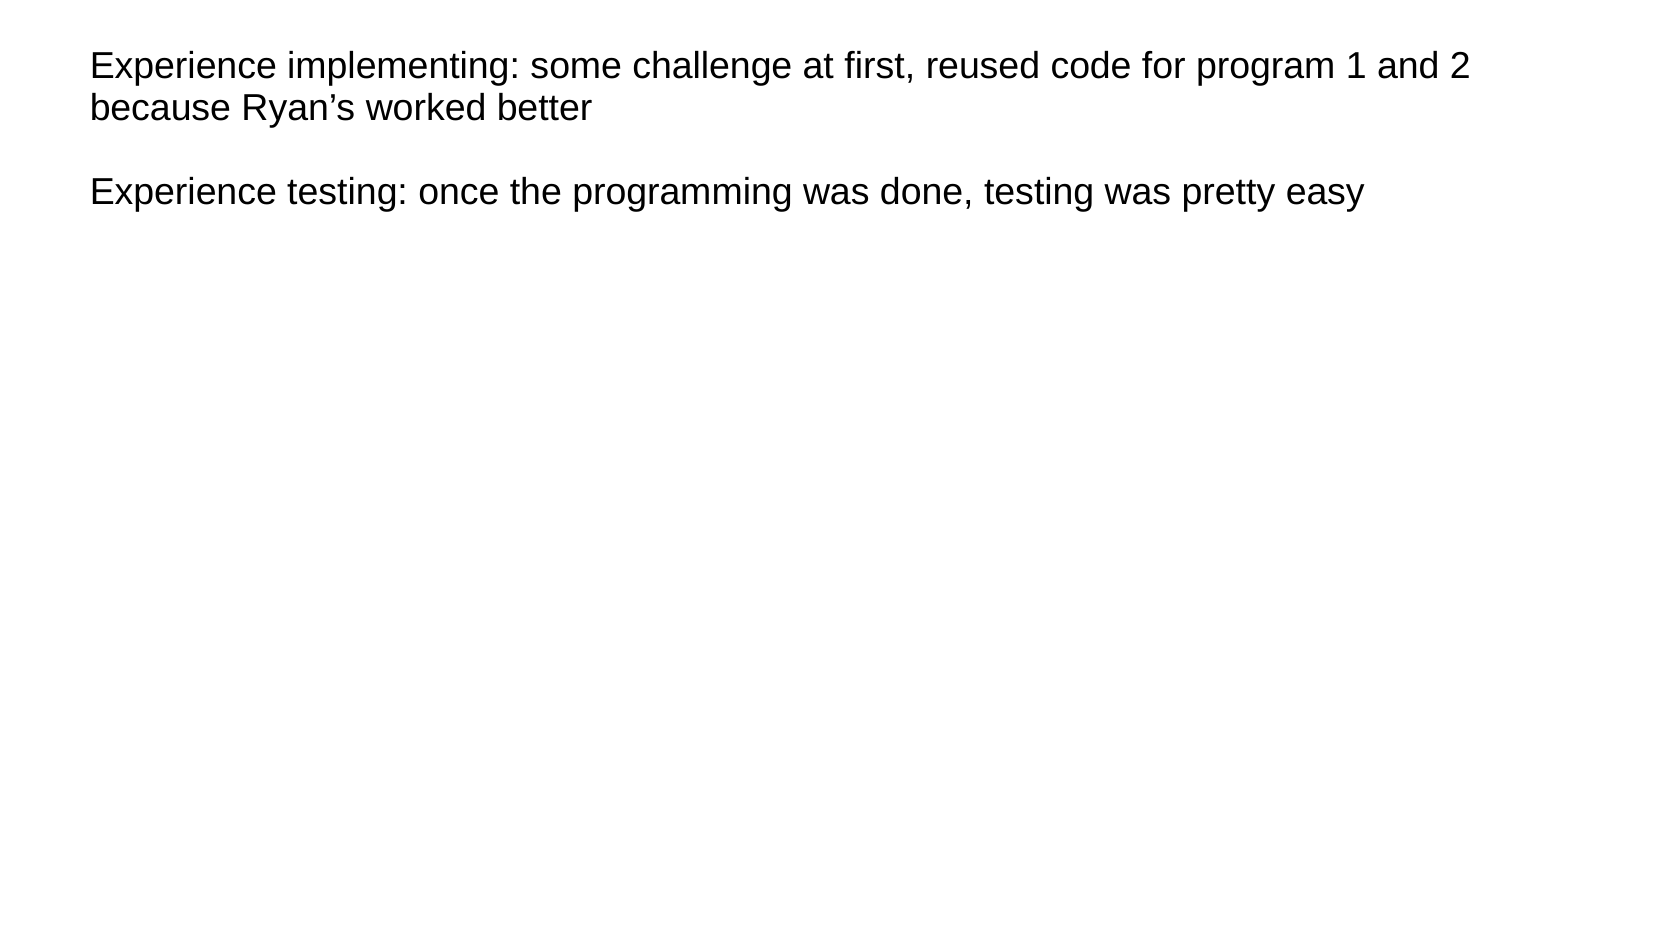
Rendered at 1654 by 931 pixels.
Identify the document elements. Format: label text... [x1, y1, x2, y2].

text_box Experience implementing: some challenge at first, reused code for program 1 and 2 because Ryan’s worked better Experience testing: once the programming was done, testing was pretty easy [75, 37, 1538, 849]
